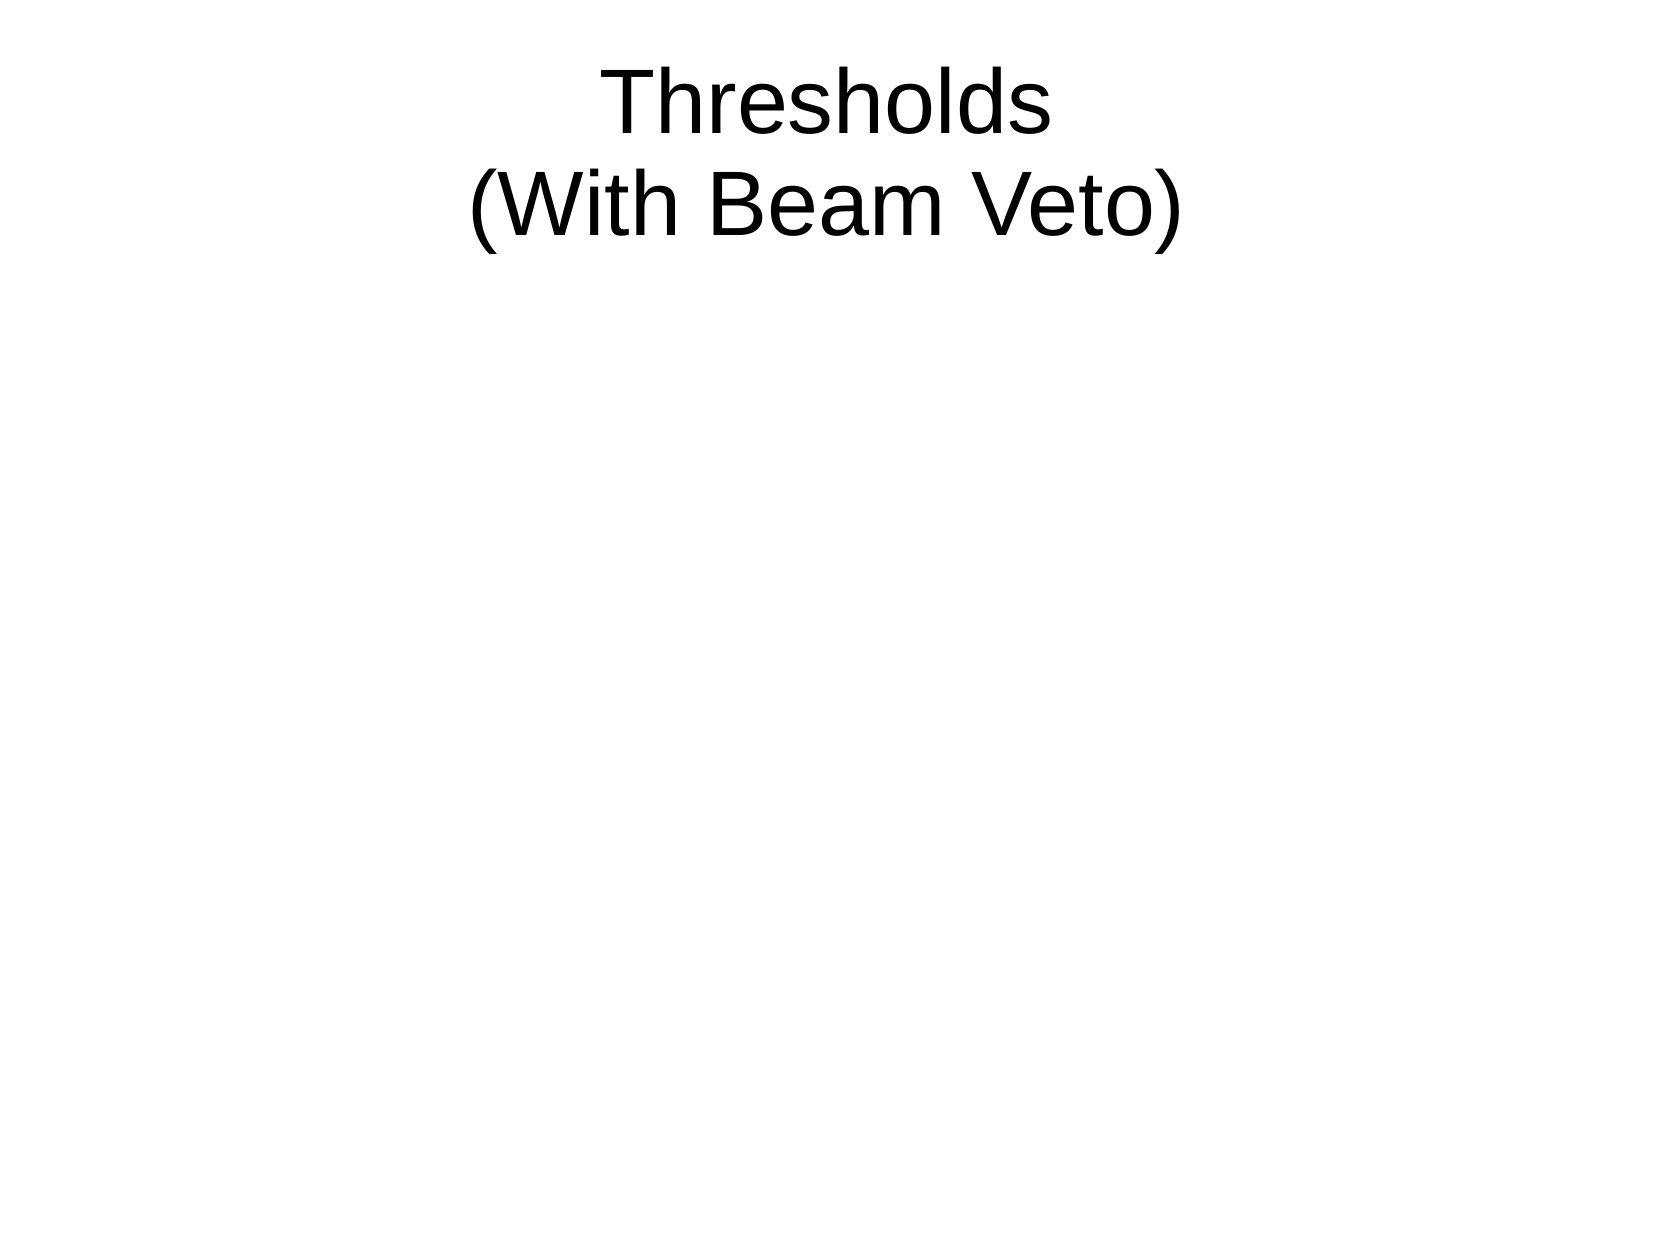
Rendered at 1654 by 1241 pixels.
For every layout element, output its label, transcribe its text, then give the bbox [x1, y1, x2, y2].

title Thresholds (With Beam Veto) [82, 49, 1571, 257]
